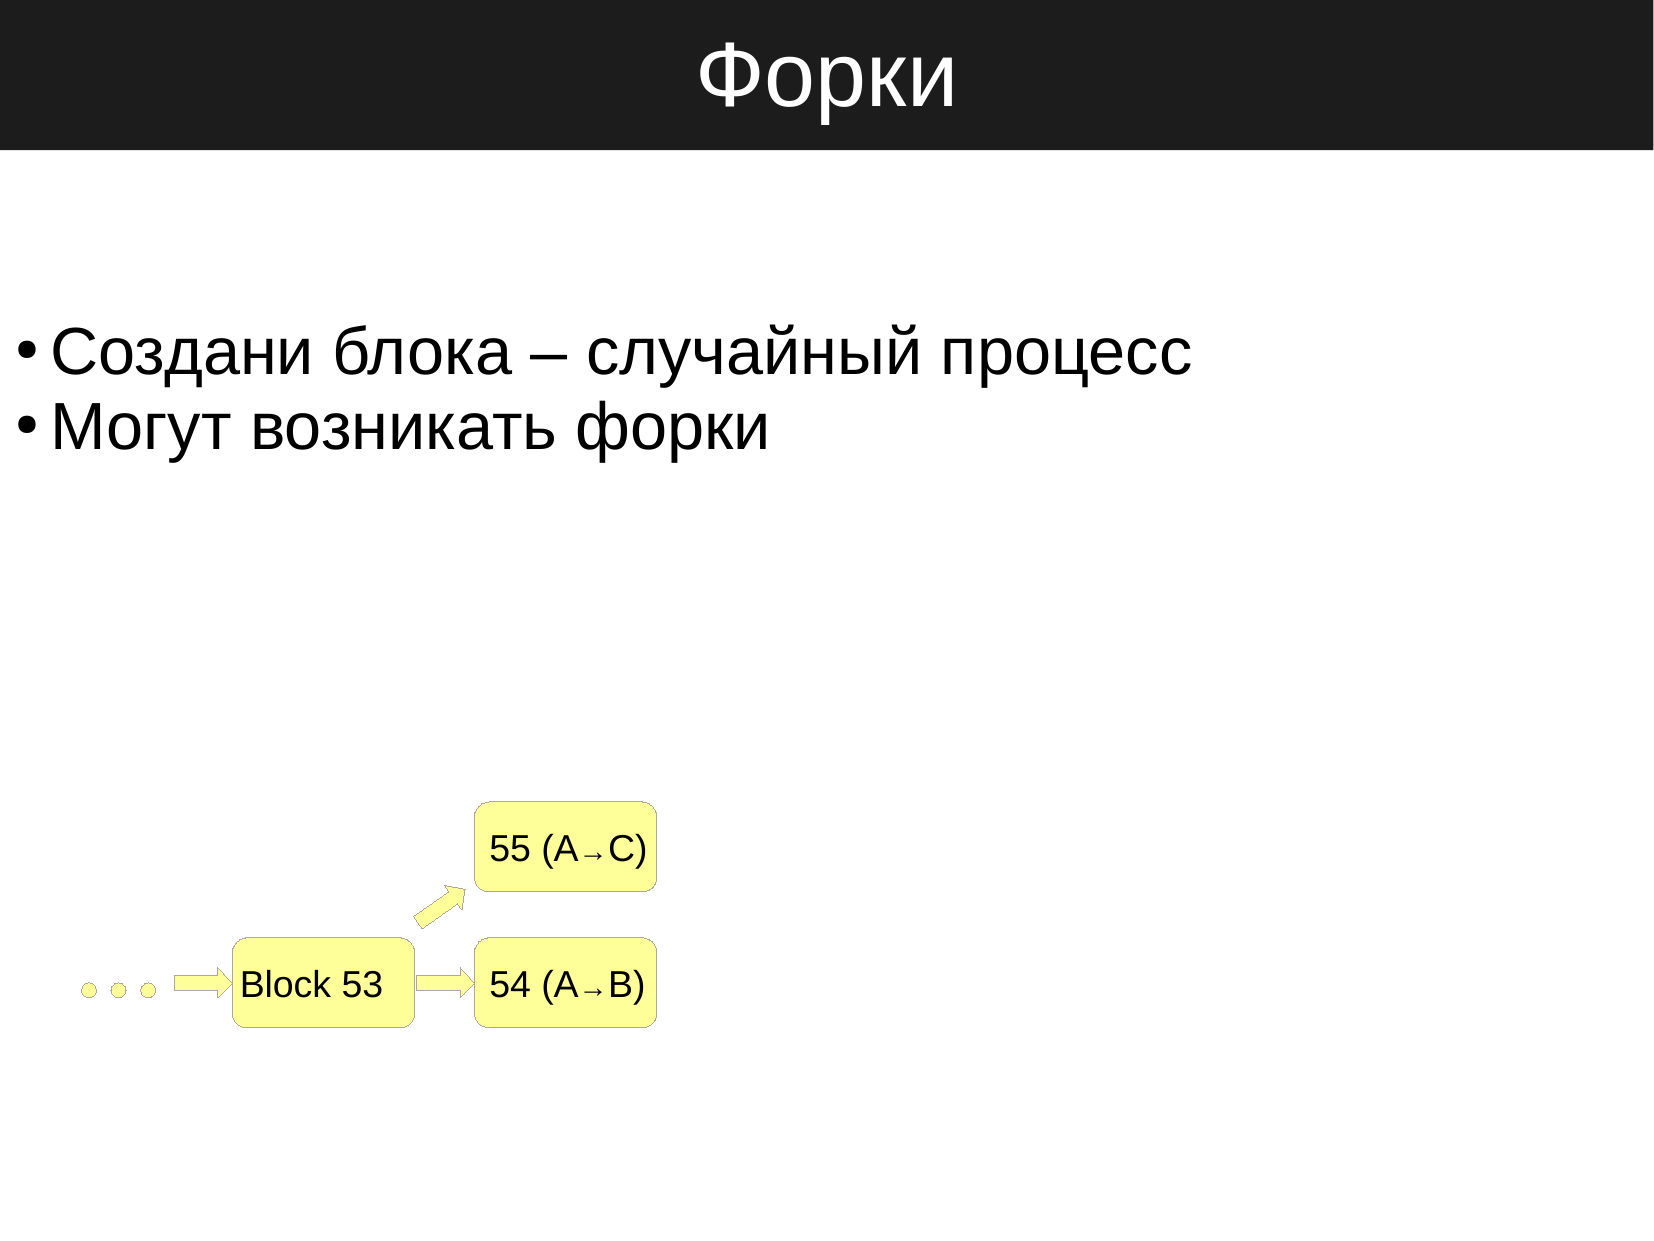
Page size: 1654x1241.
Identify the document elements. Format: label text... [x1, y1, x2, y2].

title Форки [0, 0, 1654, 151]
text_box [81, 982, 97, 998]
subtitle Создани блока – случайный процесс Могут возникать форки [15, 148, 1606, 631]
text_box [413, 885, 466, 929]
text_box [232, 937, 415, 1028]
text_box [174, 967, 225, 998]
text_box [474, 877, 657, 892]
text_box [140, 982, 156, 998]
text_box 54 (A→B) [474, 955, 661, 1013]
text_box Block 53 [225, 955, 399, 1013]
text_box [474, 937, 657, 955]
text_box [416, 967, 474, 998]
text_box [110, 982, 127, 998]
text_box [474, 1013, 657, 1028]
text_box 55 (A→C) [474, 820, 663, 877]
text_box [474, 801, 657, 820]
